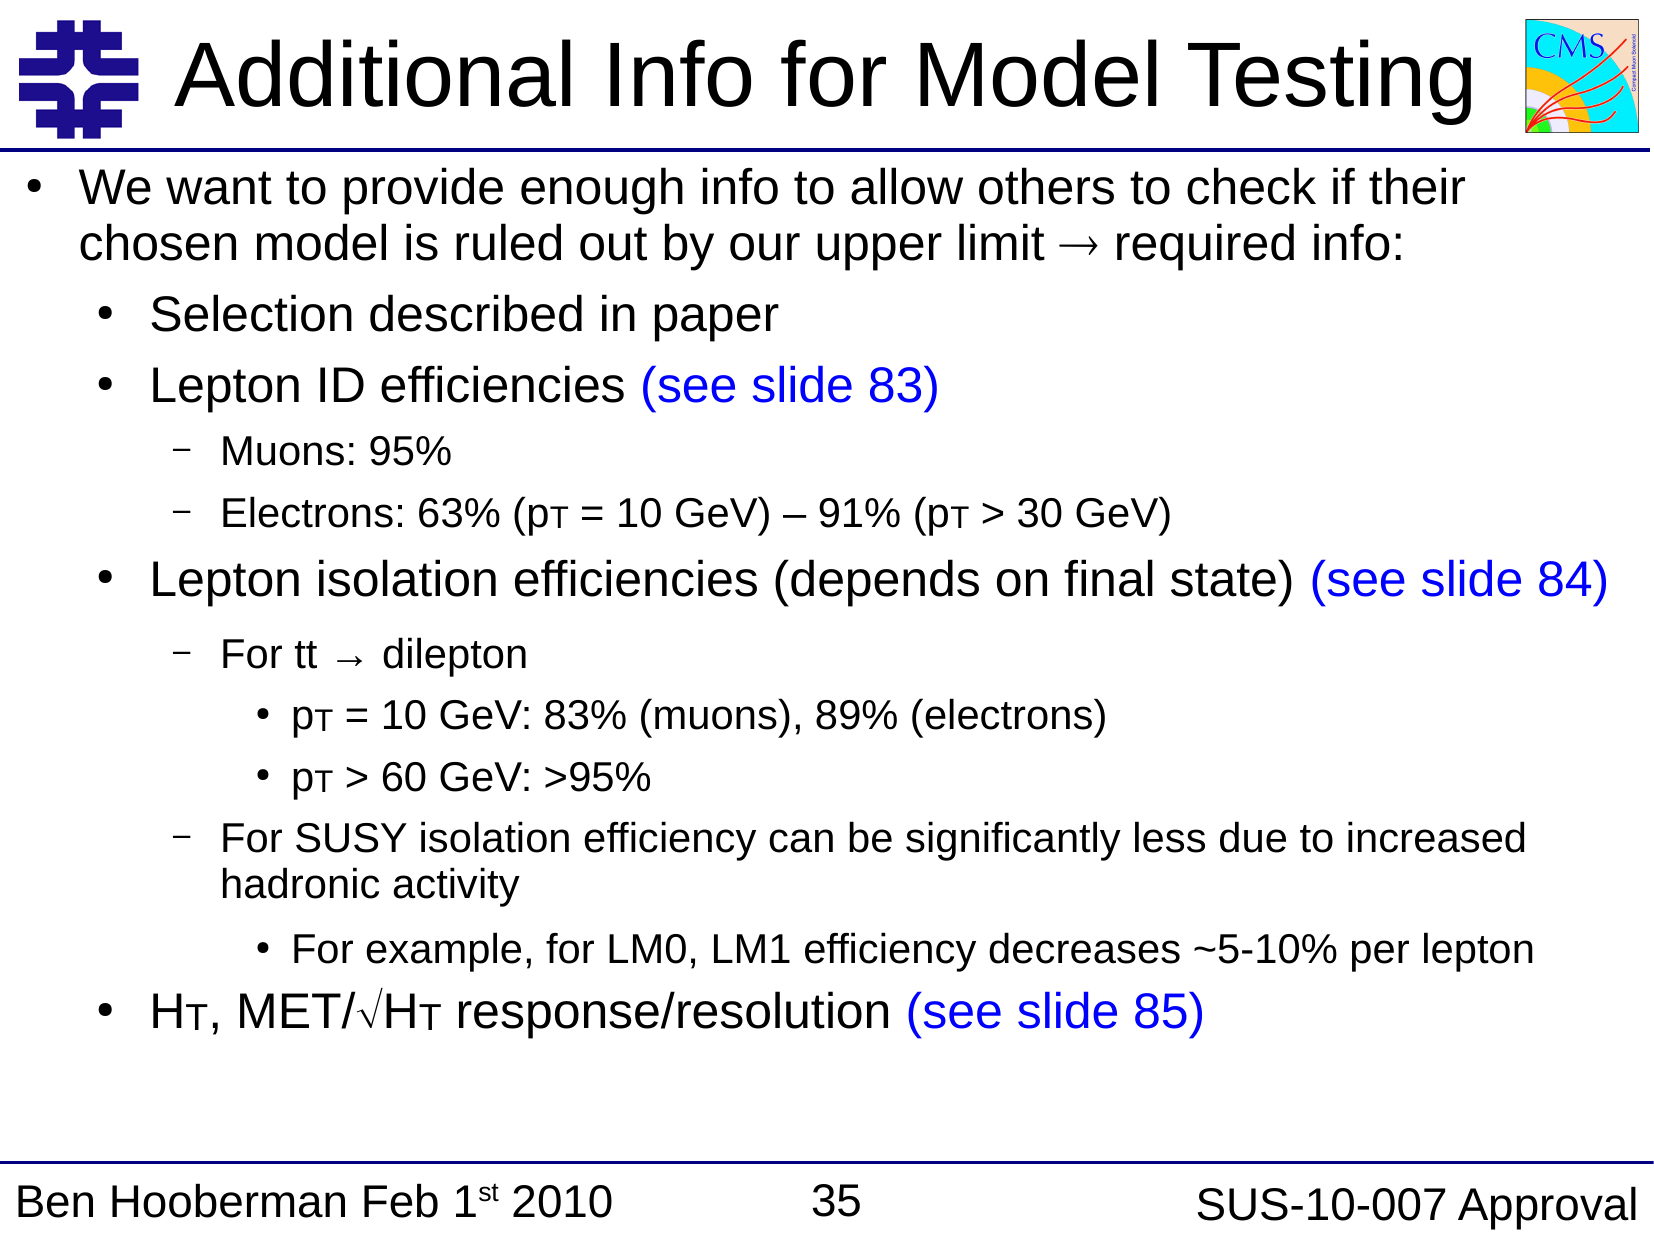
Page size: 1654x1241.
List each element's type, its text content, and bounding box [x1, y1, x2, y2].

list We want to provide enough info to allow others to check if their chosen model is ruled out by our upper limit  required info: Selection described in paper Lepton ID efficiencies (see slide 83) Muons: 95% Electrons: 63% (pT = 10 GeV) – 91% (pT > 30 GeV) Lepton isolation efficiencies (depends on final state) (see slide 84) For tt → dilepton pT = 10 GeV: 83% (muons), 89% (electrons) pT > 60 GeV: >95% For SUSY isolation efficiency can be significantly less due to increased hadronic activity For example, for LM0, LM1 efficiency decreases ~5-10% per lepton HT, MET/HT response/resolution (see slide 85) [7, 159, 1630, 1241]
title Additional Info for Model Testing [0, 0, 1654, 151]
